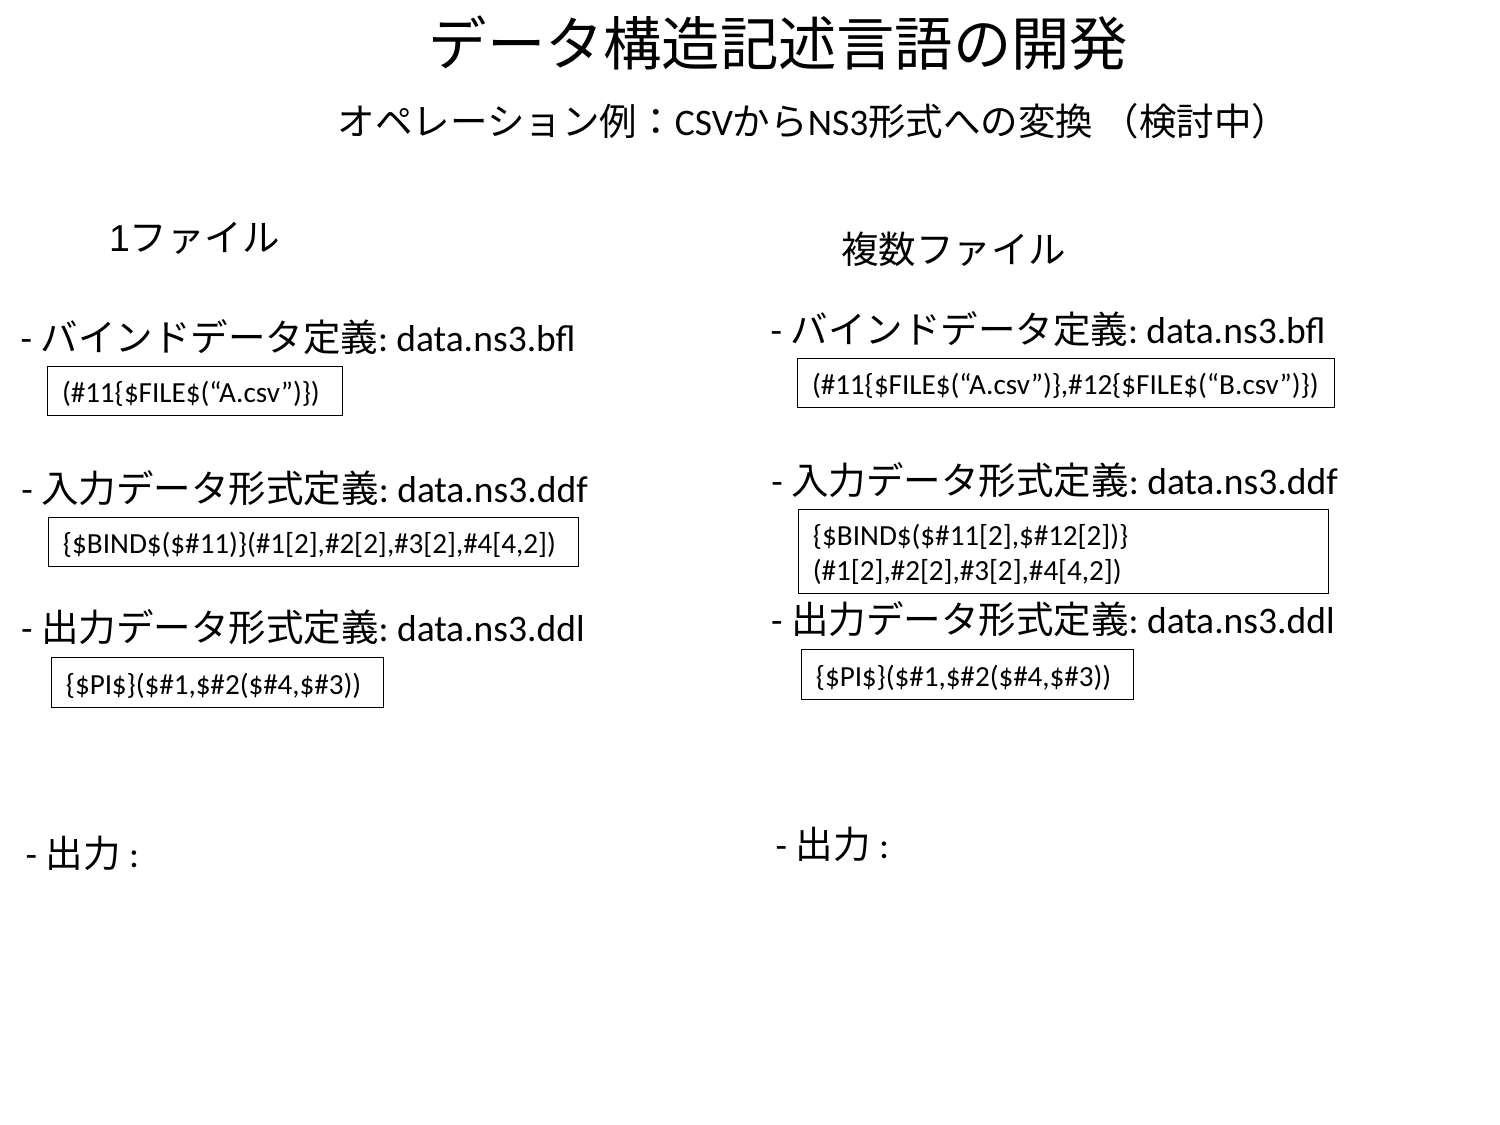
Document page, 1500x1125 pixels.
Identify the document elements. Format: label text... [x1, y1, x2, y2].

text_box - 出力 : [760, 814, 913, 874]
text_box - 出力データ形式定義: data.ns3.ddl [756, 589, 1350, 649]
text_box (#11{$FILE$(“A.csv”)}) [47, 366, 343, 416]
text_box {$BIND$($#11)}(#1[2],#2[2],#3[2],#4[4,2]) [48, 518, 579, 567]
text_box {$BIND$($#11[2],$#12[2])}(#1[2],#2[2],#3[2],#4[4,2]) [798, 510, 1329, 594]
text_box - 入力データ形式定義: data.ns3.ddf [756, 449, 1353, 510]
text_box 複数ファイル [826, 212, 1082, 275]
text_box オペレーション例：CSVからNS3形式への変換 （検討中） [323, 90, 1305, 151]
text_box - 出力 : [10, 822, 163, 882]
text_box {$PI$}($#1,$#2($#4,$#3)) [801, 649, 1134, 700]
text_box - バインドデータ定義: data.ns3.bfl [755, 299, 1341, 359]
text_box {$PI$}($#1,$#2($#4,$#3)) [51, 657, 384, 708]
text_box 1ファイル [94, 200, 295, 264]
text_box (#11{$FILE$(“A.csv”)},#12{$FILE$(“B.csv”)}) [797, 358, 1335, 408]
text_box - 入力データ形式定義: data.ns3.ddf [6, 457, 603, 518]
text_box データ構造記述言語の開発 [414, 0, 1143, 85]
text_box - バインドデータ定義: data.ns3.bfl [5, 307, 591, 367]
text_box - 出力データ形式定義: data.ns3.ddl [6, 597, 600, 657]
